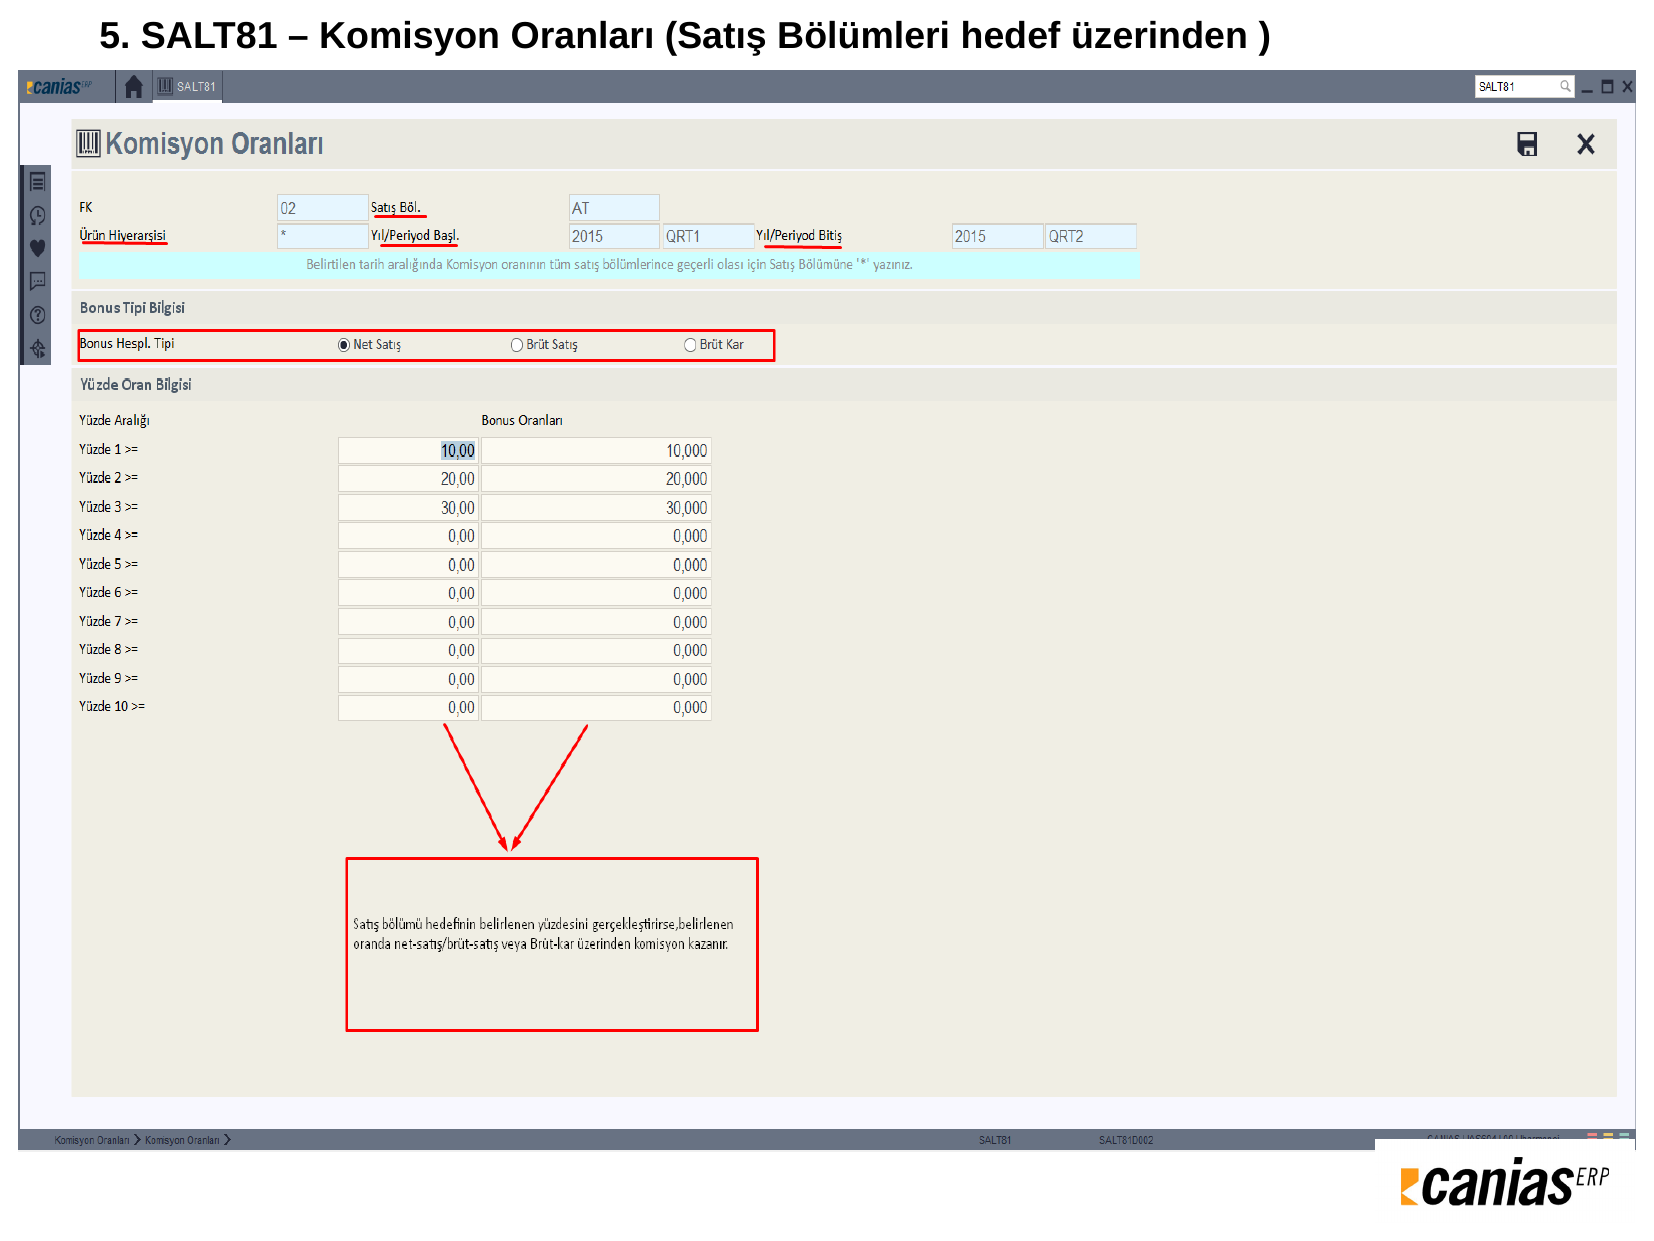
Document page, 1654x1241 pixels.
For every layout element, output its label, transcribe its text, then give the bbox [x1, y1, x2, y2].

text_box 5. SALT81 – Komisyon Oranları (Satış Bölümleri hedef üzerinden ) [10, 6, 1625, 65]
picture [18, 70, 1636, 1223]
